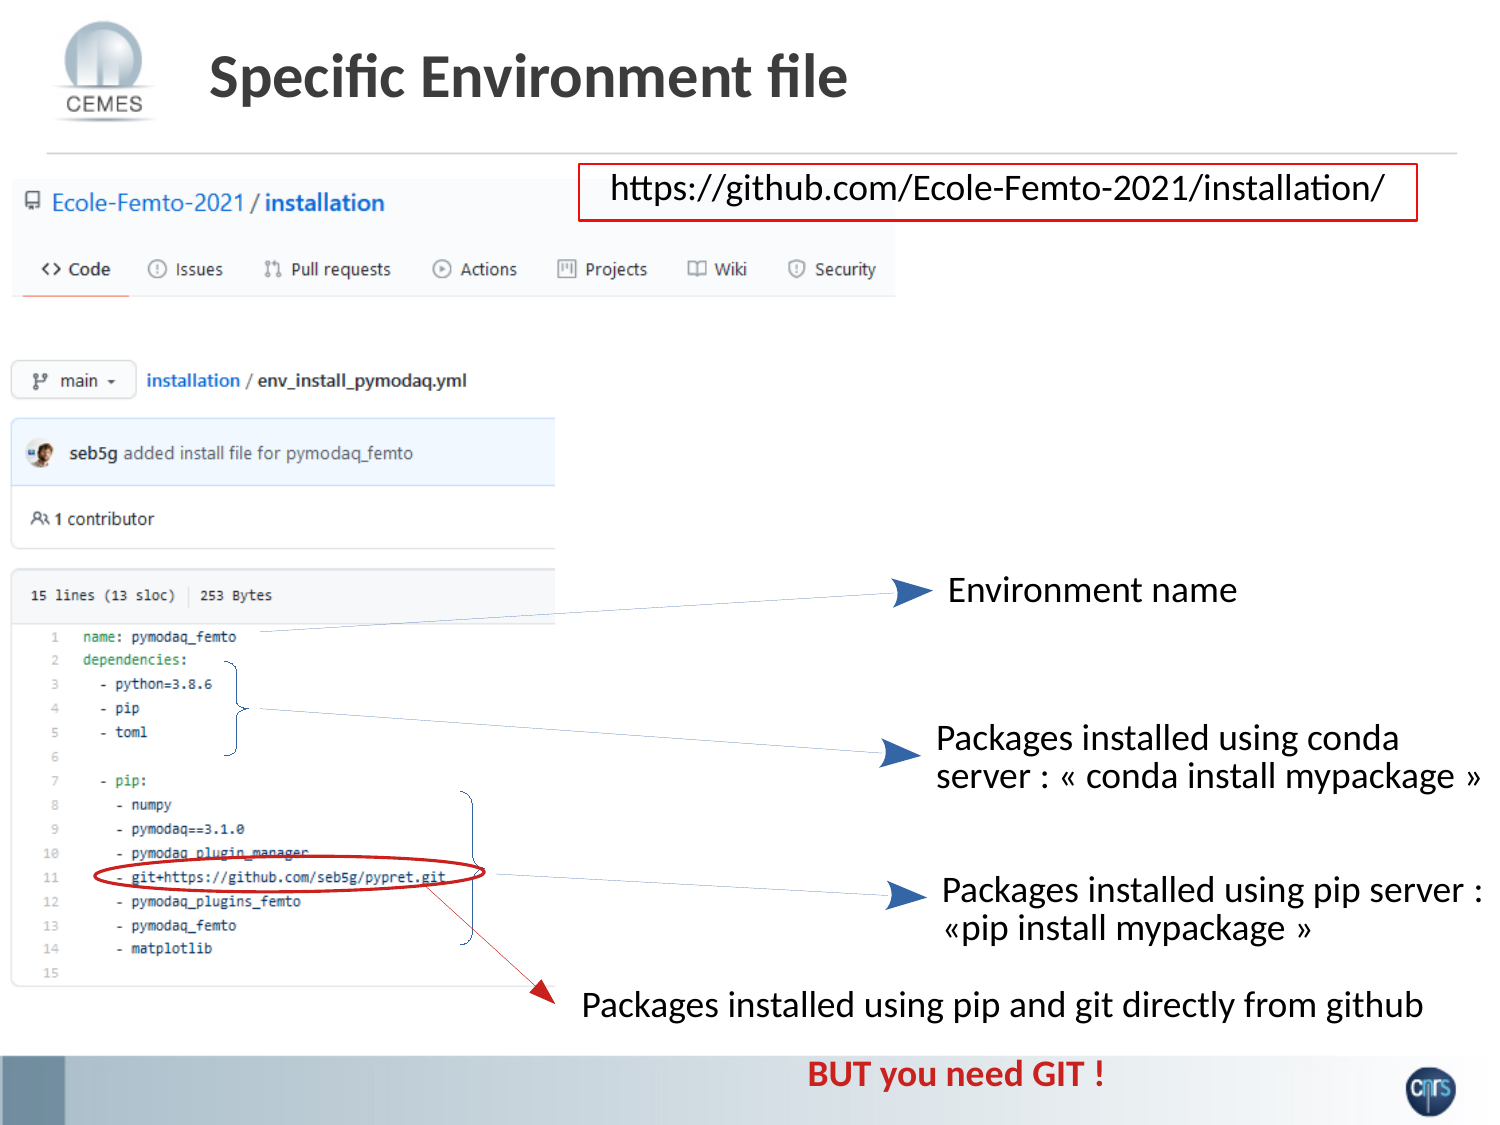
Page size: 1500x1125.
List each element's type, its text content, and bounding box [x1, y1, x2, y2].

text_box Packages installed using pip and git directly from github [566, 982, 1477, 1111]
text_box https://github.com/Ecole-Femto-2021/installation/ [578, 163, 1418, 221]
text_box Environment name [933, 566, 1300, 620]
text_box Specific Environment file [194, 7, 1425, 138]
text_box BUT you need GIT ! [767, 1051, 1146, 1111]
picture [0, 0, 1500, 1125]
text_box Packages installed using pip server : «pip install mypackage » [927, 866, 1500, 995]
text_box Packages installed using conda server : « conda install mypackage » [921, 715, 1500, 844]
